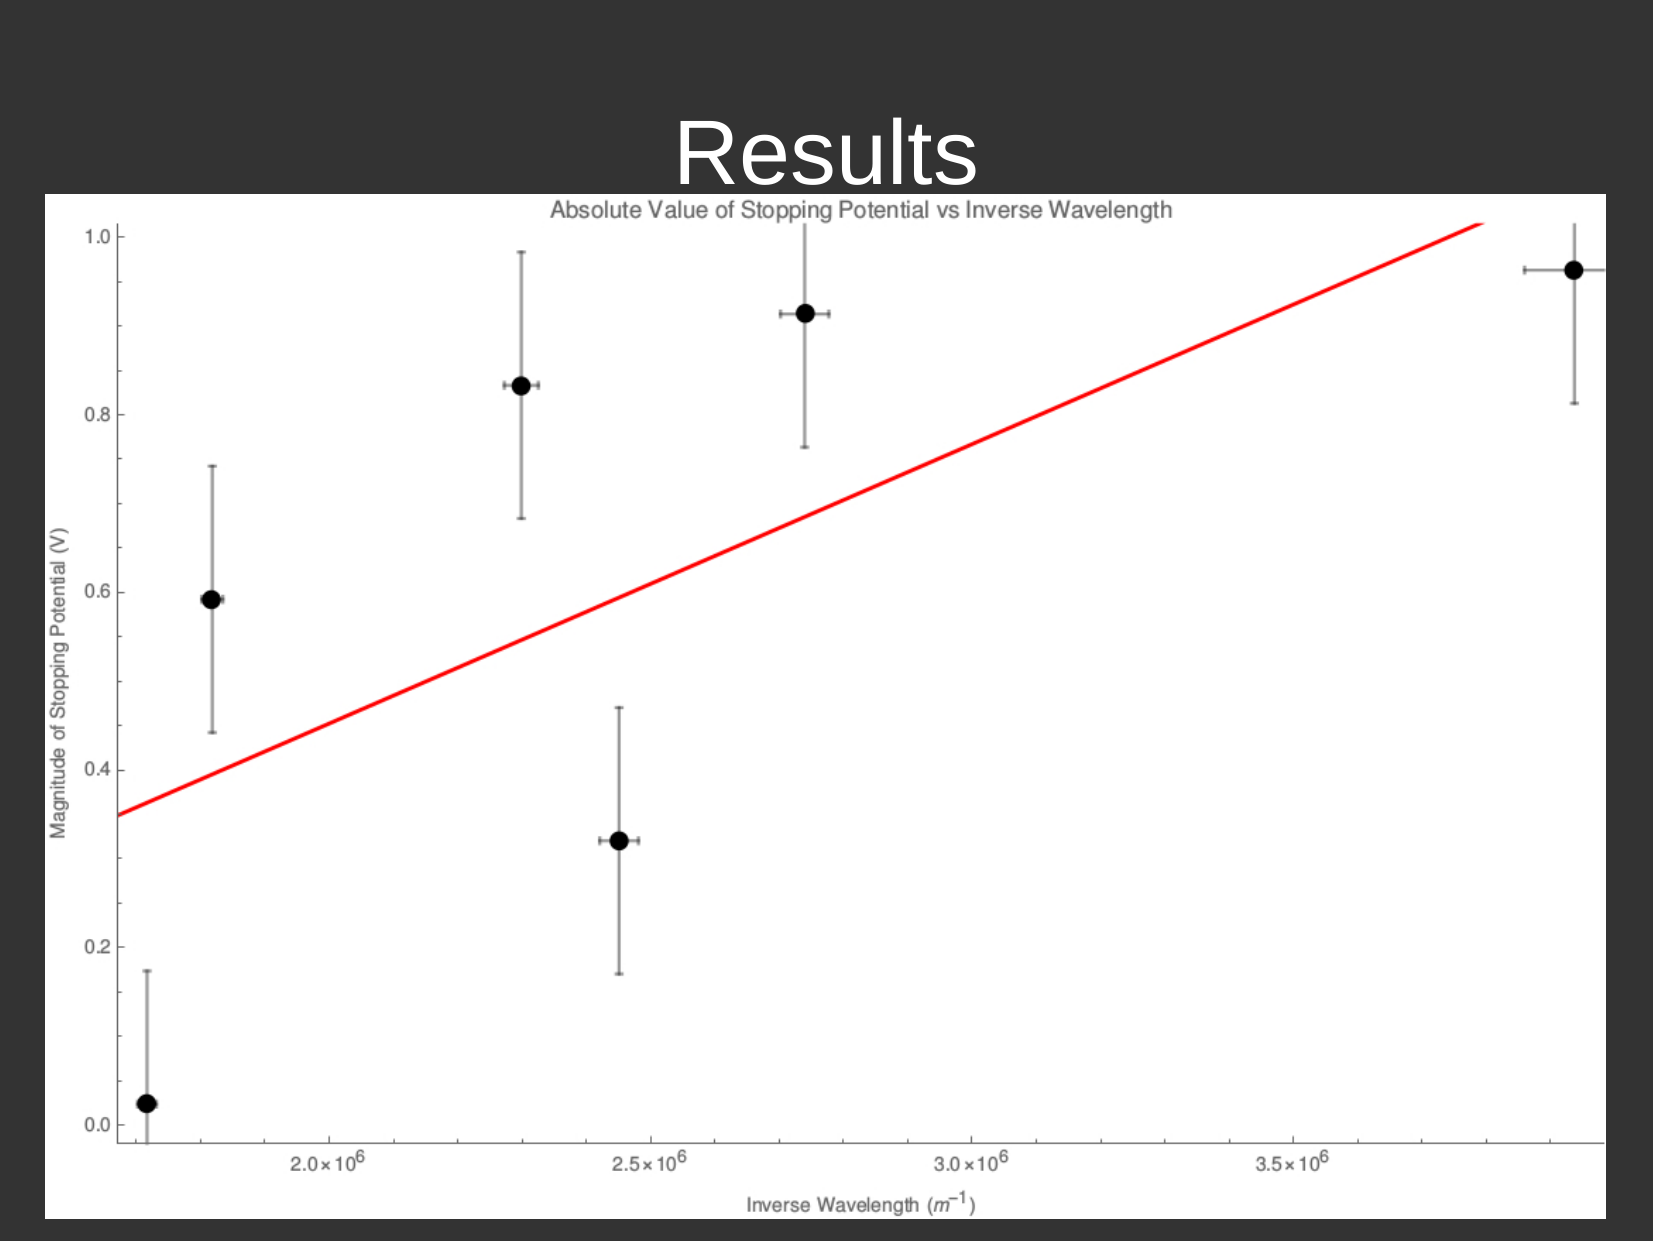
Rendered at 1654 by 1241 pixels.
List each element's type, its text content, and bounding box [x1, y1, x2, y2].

title Results [82, 49, 1571, 194]
picture [45, 194, 1606, 1219]
